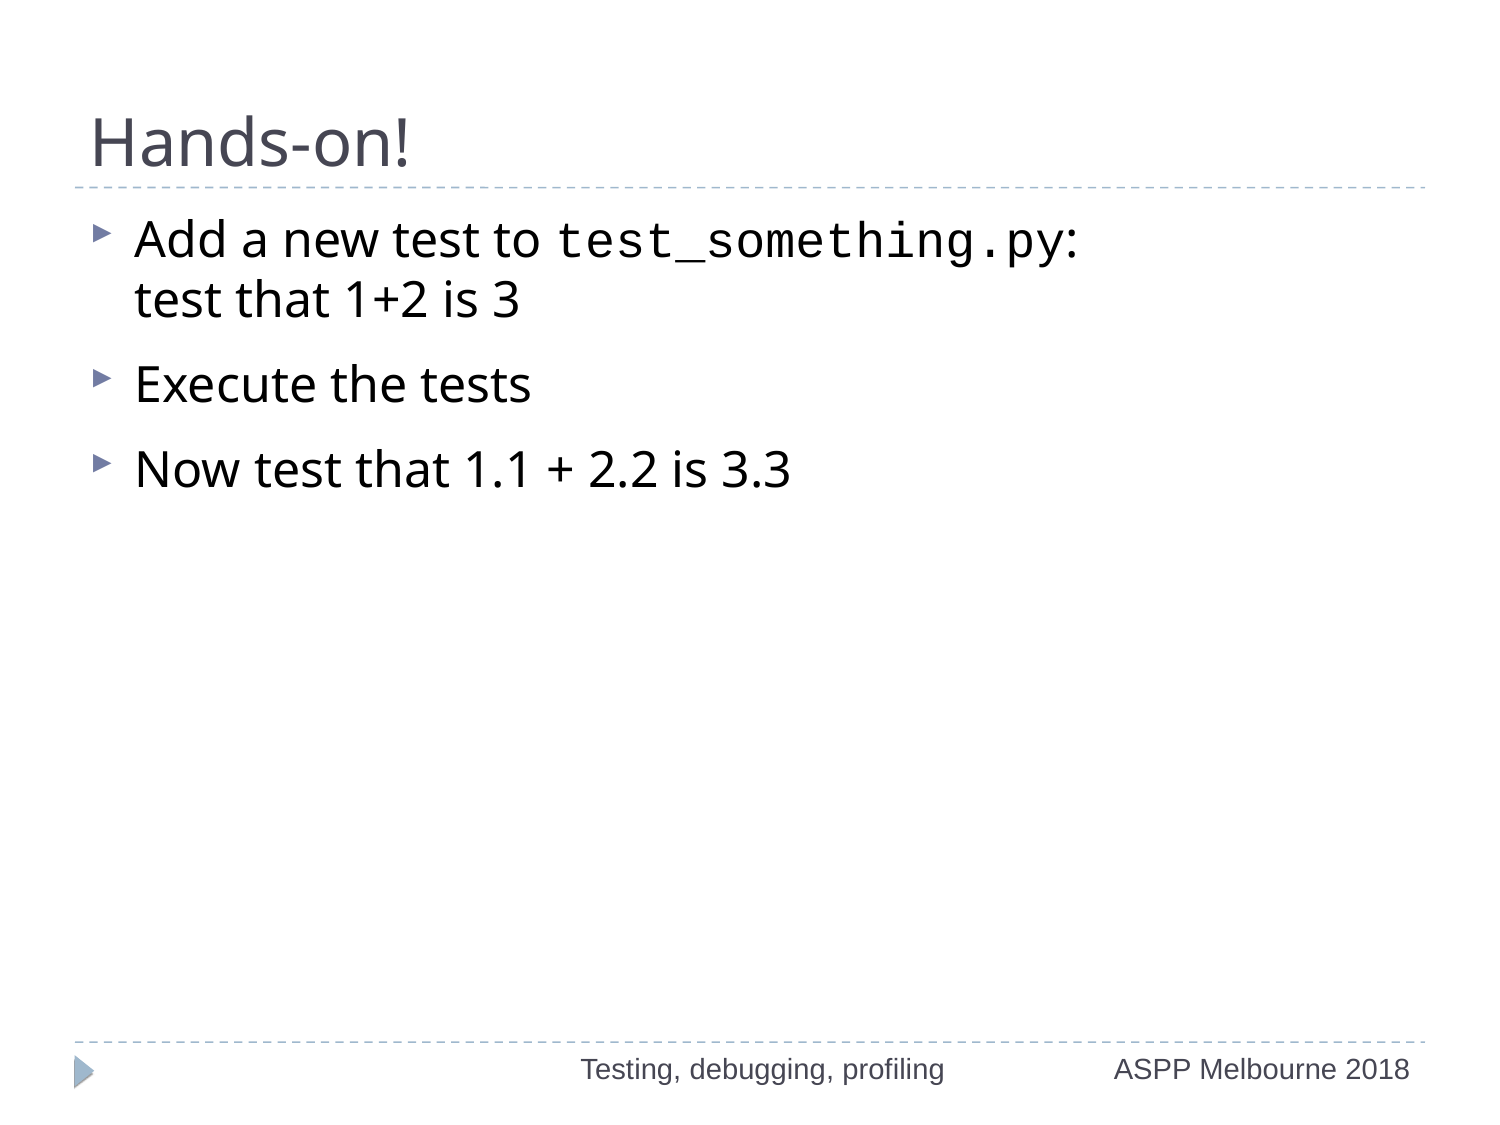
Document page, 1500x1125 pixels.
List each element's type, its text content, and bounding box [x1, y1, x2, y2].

slide_number ASPP Melbourne 2018 [1051, 1042, 1426, 1103]
list Add a new test to test_something.py: test that 1+2 is 3 Execute the tests Now test that 1.1 + 2.2 is 3.3 [75, 200, 1425, 1010]
footer Testing, debugging, profiling [475, 1042, 1051, 1103]
title Hands-on! [75, 24, 1425, 188]
